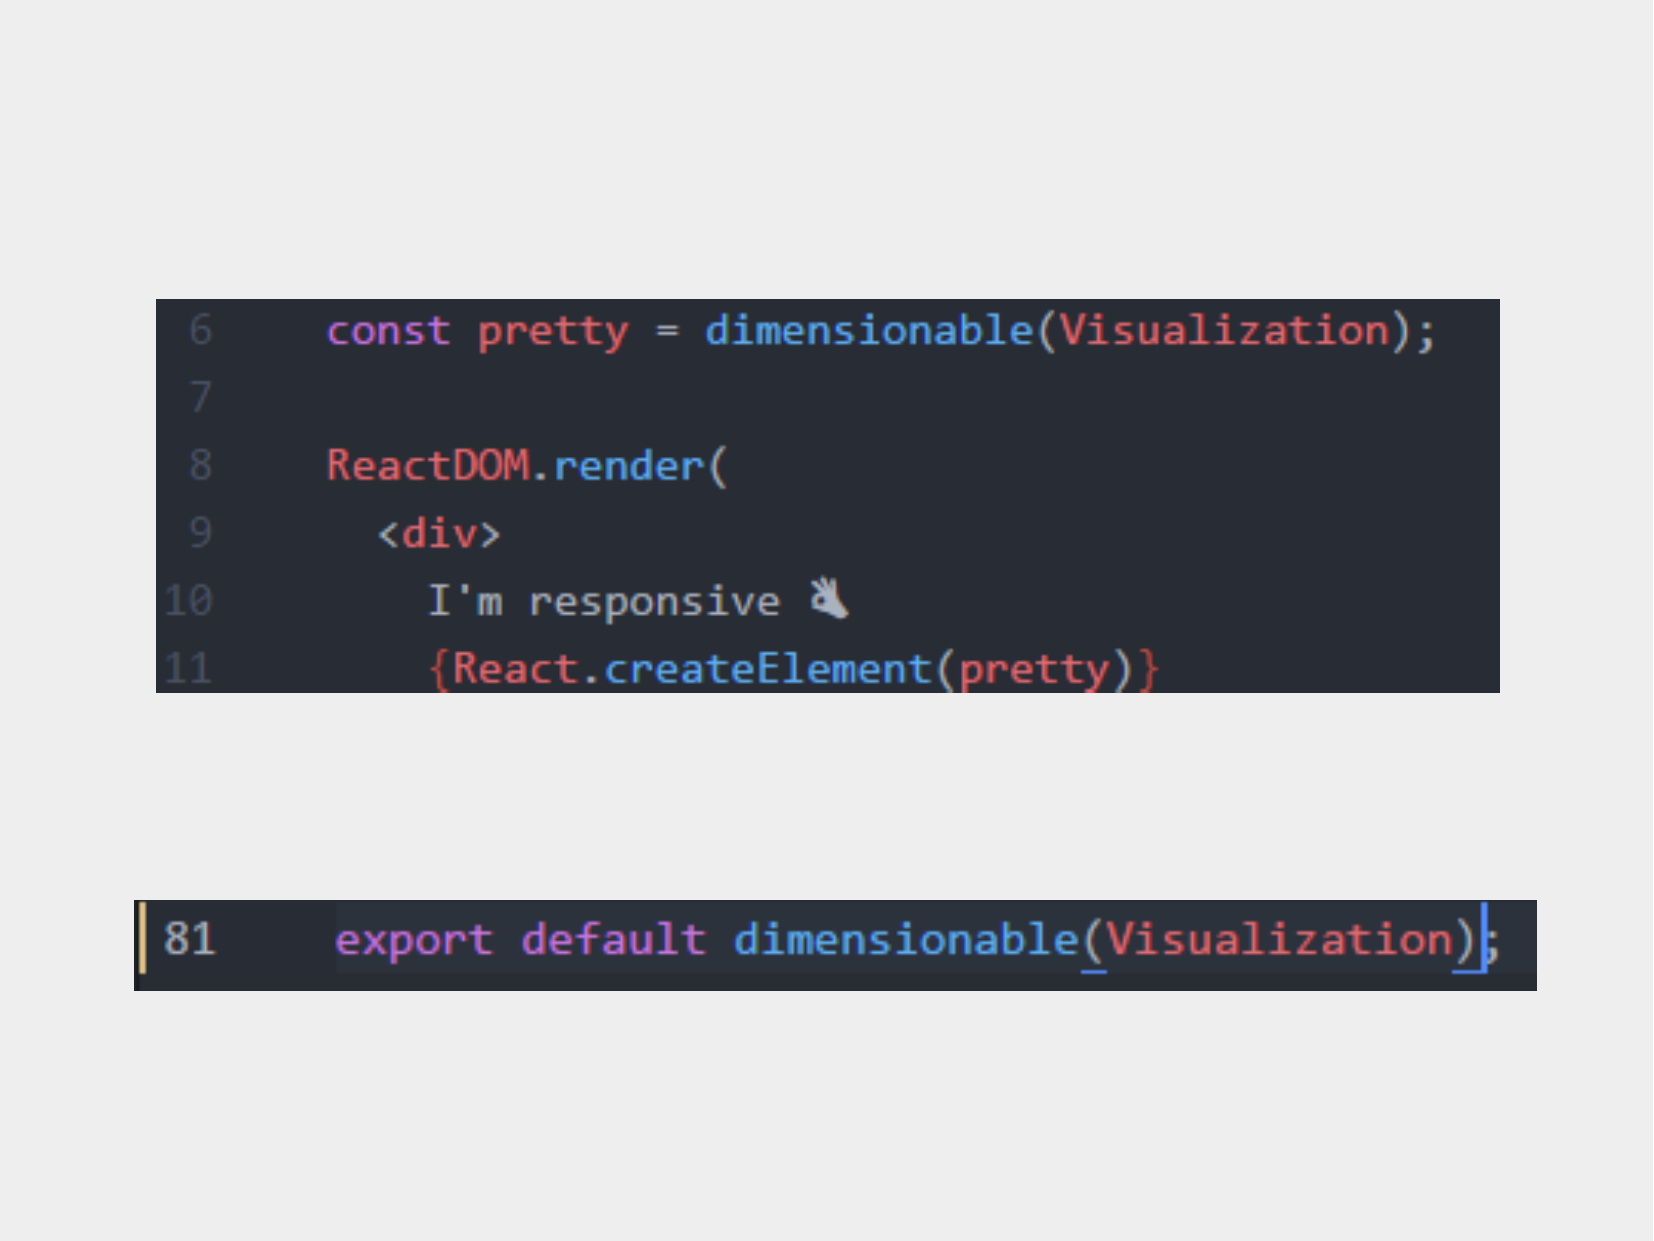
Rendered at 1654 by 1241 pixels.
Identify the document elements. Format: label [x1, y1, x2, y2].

picture [156, 299, 1500, 693]
picture [134, 900, 1537, 991]
